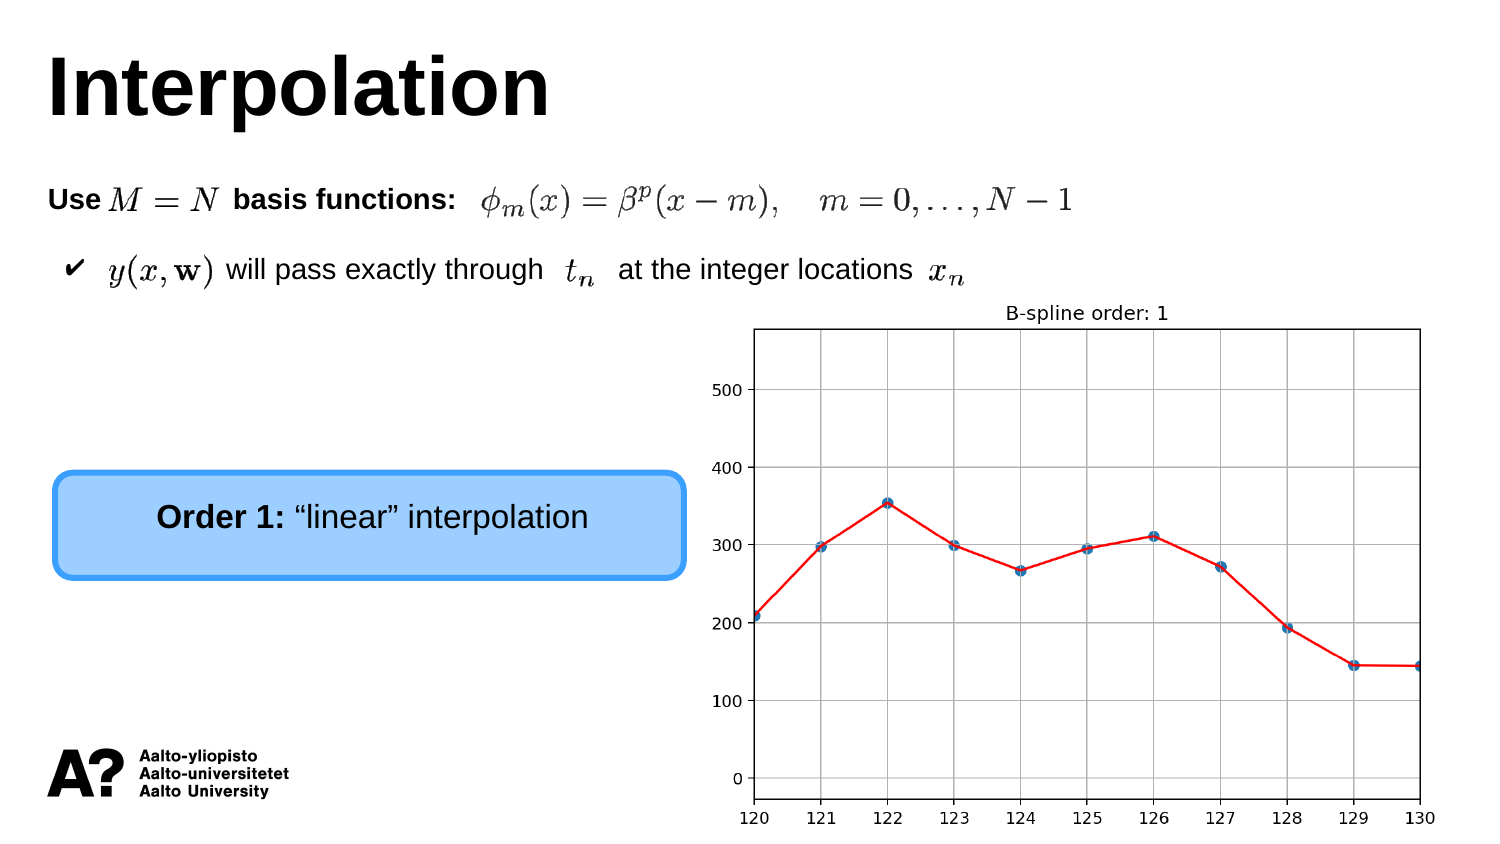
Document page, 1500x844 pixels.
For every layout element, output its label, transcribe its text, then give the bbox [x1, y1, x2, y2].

picture [559, 247, 603, 315]
list Use basis functions: will pass exactly through at the integer locations [48, 197, 1375, 717]
picture [101, 197, 227, 218]
picture [481, 159, 1071, 227]
text_box [55, 472, 684, 578]
picture [0, 702, 337, 844]
picture [102, 242, 222, 318]
list Interpolation [47, 32, 1442, 197]
picture [699, 246, 1447, 838]
text_box Order 1: “linear” interpolation [68, 498, 687, 583]
